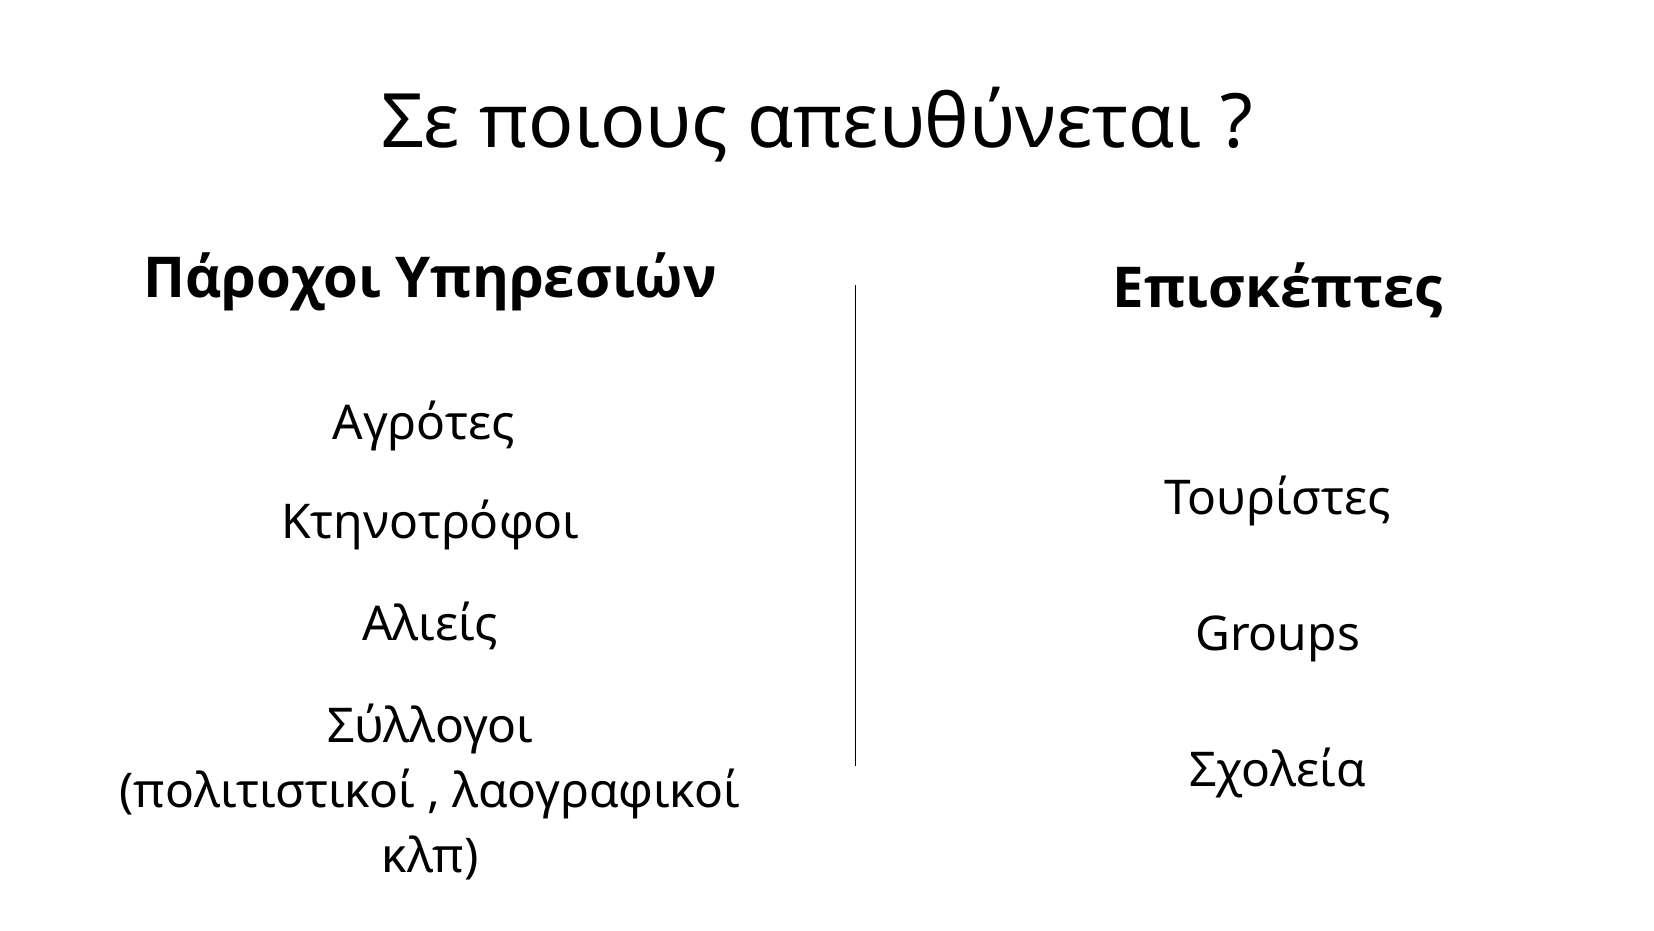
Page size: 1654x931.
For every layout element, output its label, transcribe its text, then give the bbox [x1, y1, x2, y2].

text_box Πάροχοι Υπηρεσιών Αγρότες Κτηνοτρόφοι Αλιείς Σύλλογοι (πολιτιστικοί , λαογραφικοί κλπ) Συνεταιρισμοί Τοπικές επιχειρήσεις [45, 229, 781, 931]
text_box Επισκέπτες Τουρίστες Groups Σχολεία [1005, 240, 1516, 931]
text_box Σε ποιους απευθύνεται ? [345, 60, 1291, 151]
